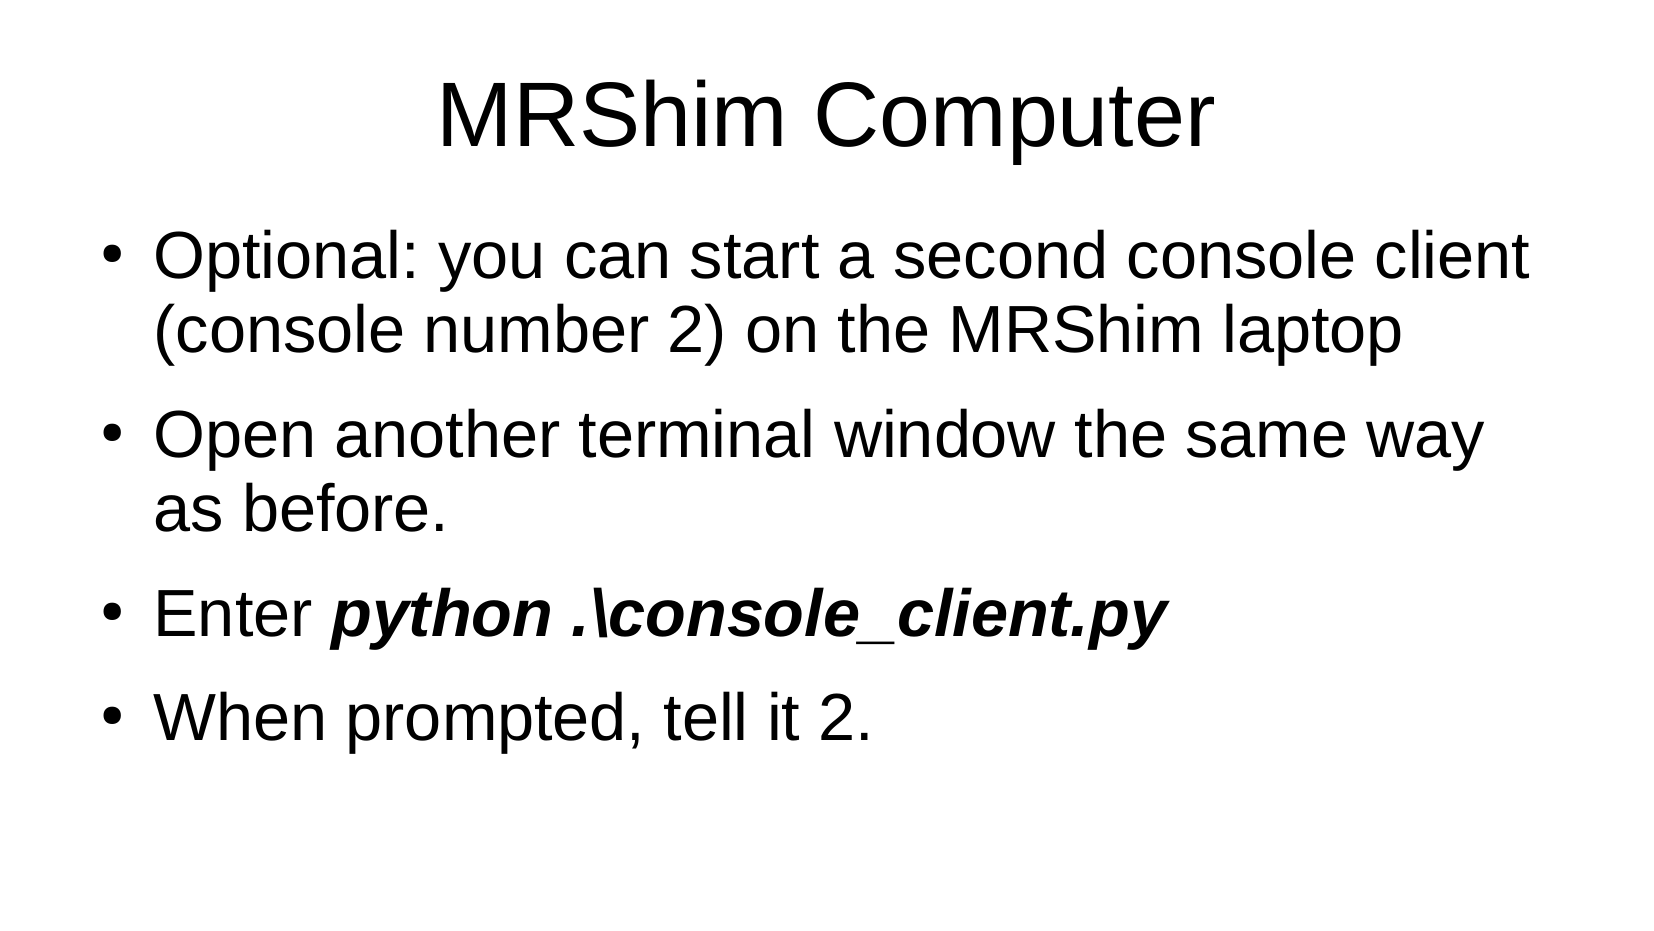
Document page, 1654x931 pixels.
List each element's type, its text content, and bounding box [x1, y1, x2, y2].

title MRShim Computer [82, 37, 1571, 193]
list Optional: you can start a second console client (console number 2) on the MRShim laptop Open another terminal window the same way as before. Enter python .\console_client.py When prompted, tell it 2. [82, 217, 1571, 758]
